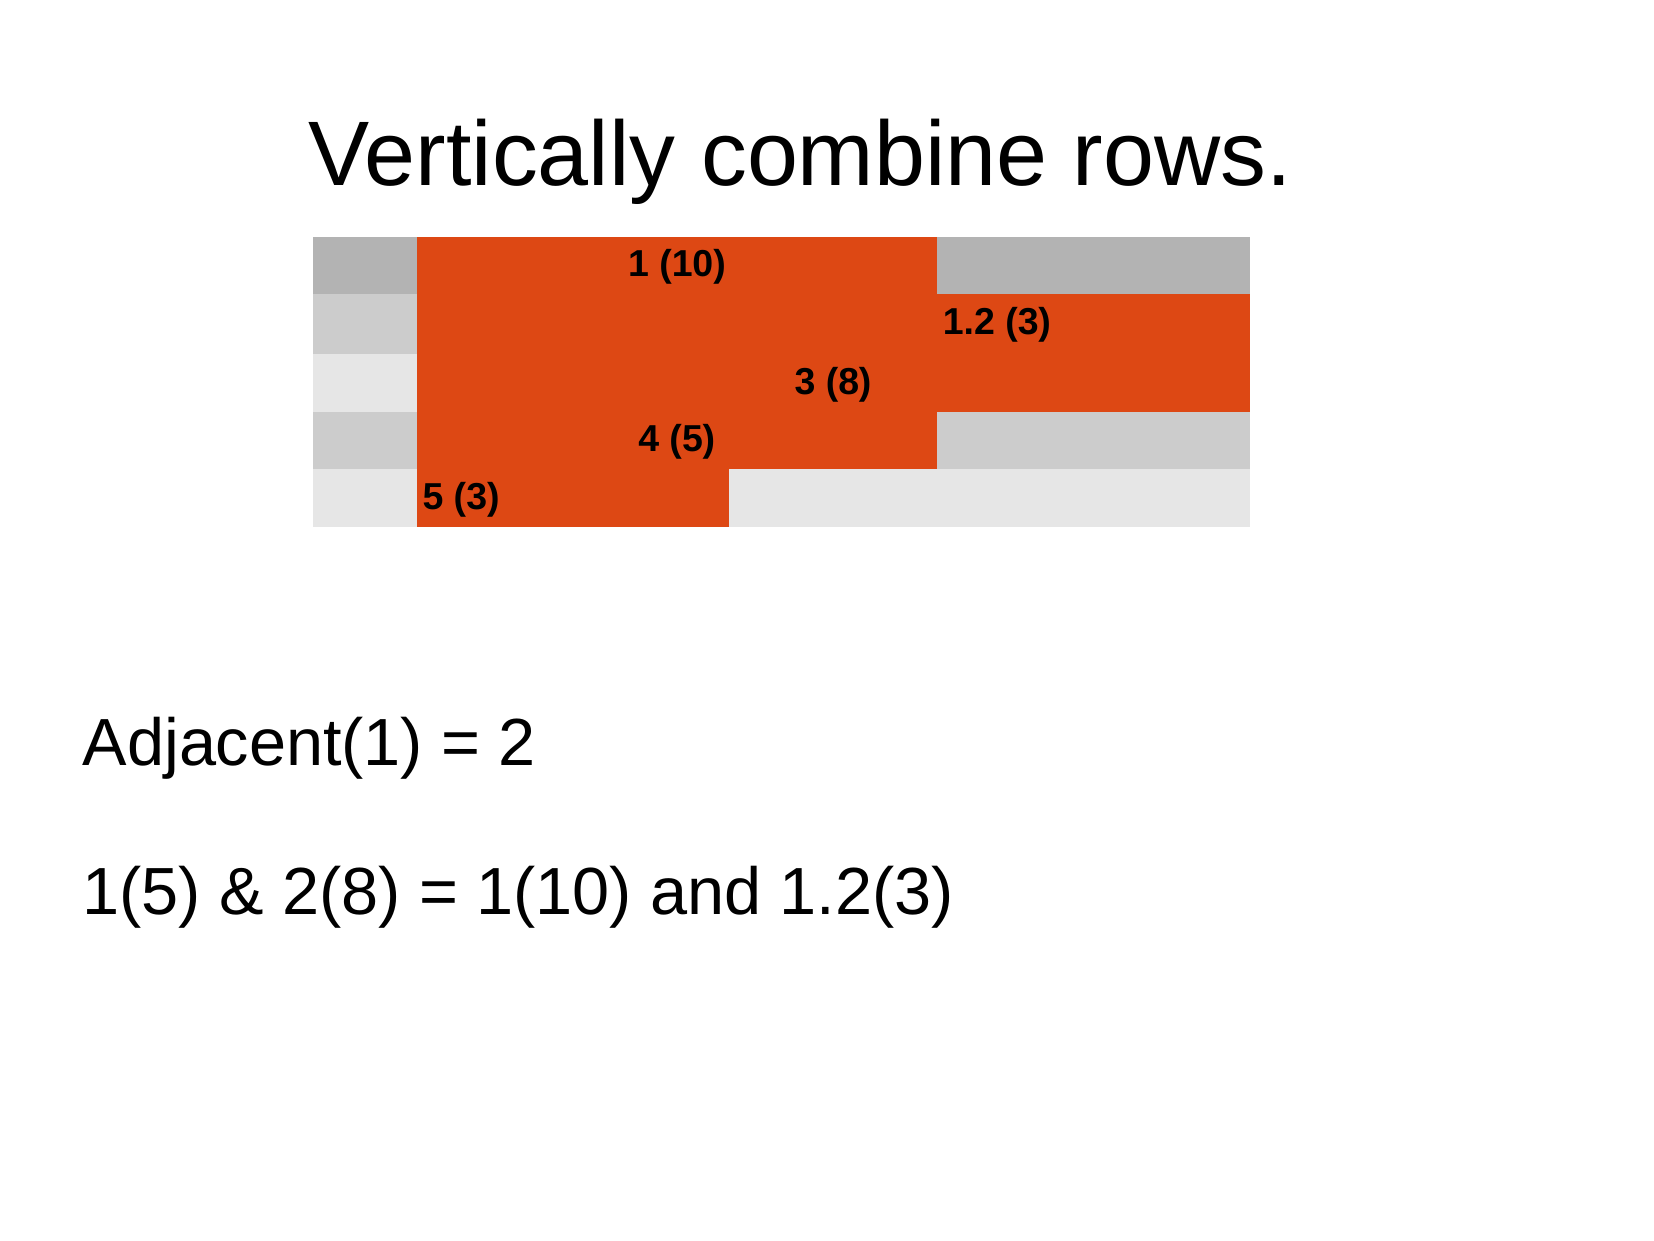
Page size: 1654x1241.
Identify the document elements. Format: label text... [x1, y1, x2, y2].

table_cell [1041, 469, 1145, 527]
table_cell [313, 412, 417, 469]
table_header [1041, 237, 1145, 294]
table_header [313, 237, 417, 294]
table_cell [313, 469, 417, 527]
table_cell [1145, 412, 1250, 469]
table_cell 1.2 (3) [937, 294, 1250, 354]
table_cell 3 (8) [417, 354, 1250, 412]
table_cell [1145, 469, 1250, 527]
table_header 1 (10) [417, 237, 937, 354]
table_cell [1041, 412, 1145, 469]
table_cell [313, 354, 417, 412]
subtitle Adjacent(1) = 2 1(5) & 2(8) = 1(10) and 1.2(3) [82, 627, 1538, 1006]
table_cell 4 (5) [417, 412, 937, 469]
table_cell [729, 469, 833, 527]
table_cell [833, 469, 937, 527]
title Vertically combine rows. [56, 102, 1546, 206]
table_header [1145, 237, 1250, 294]
table_cell [313, 294, 417, 354]
table_cell 5 (3) [417, 469, 729, 527]
table_cell [937, 469, 1041, 527]
table_cell [937, 412, 1041, 469]
table_header [937, 237, 1041, 294]
